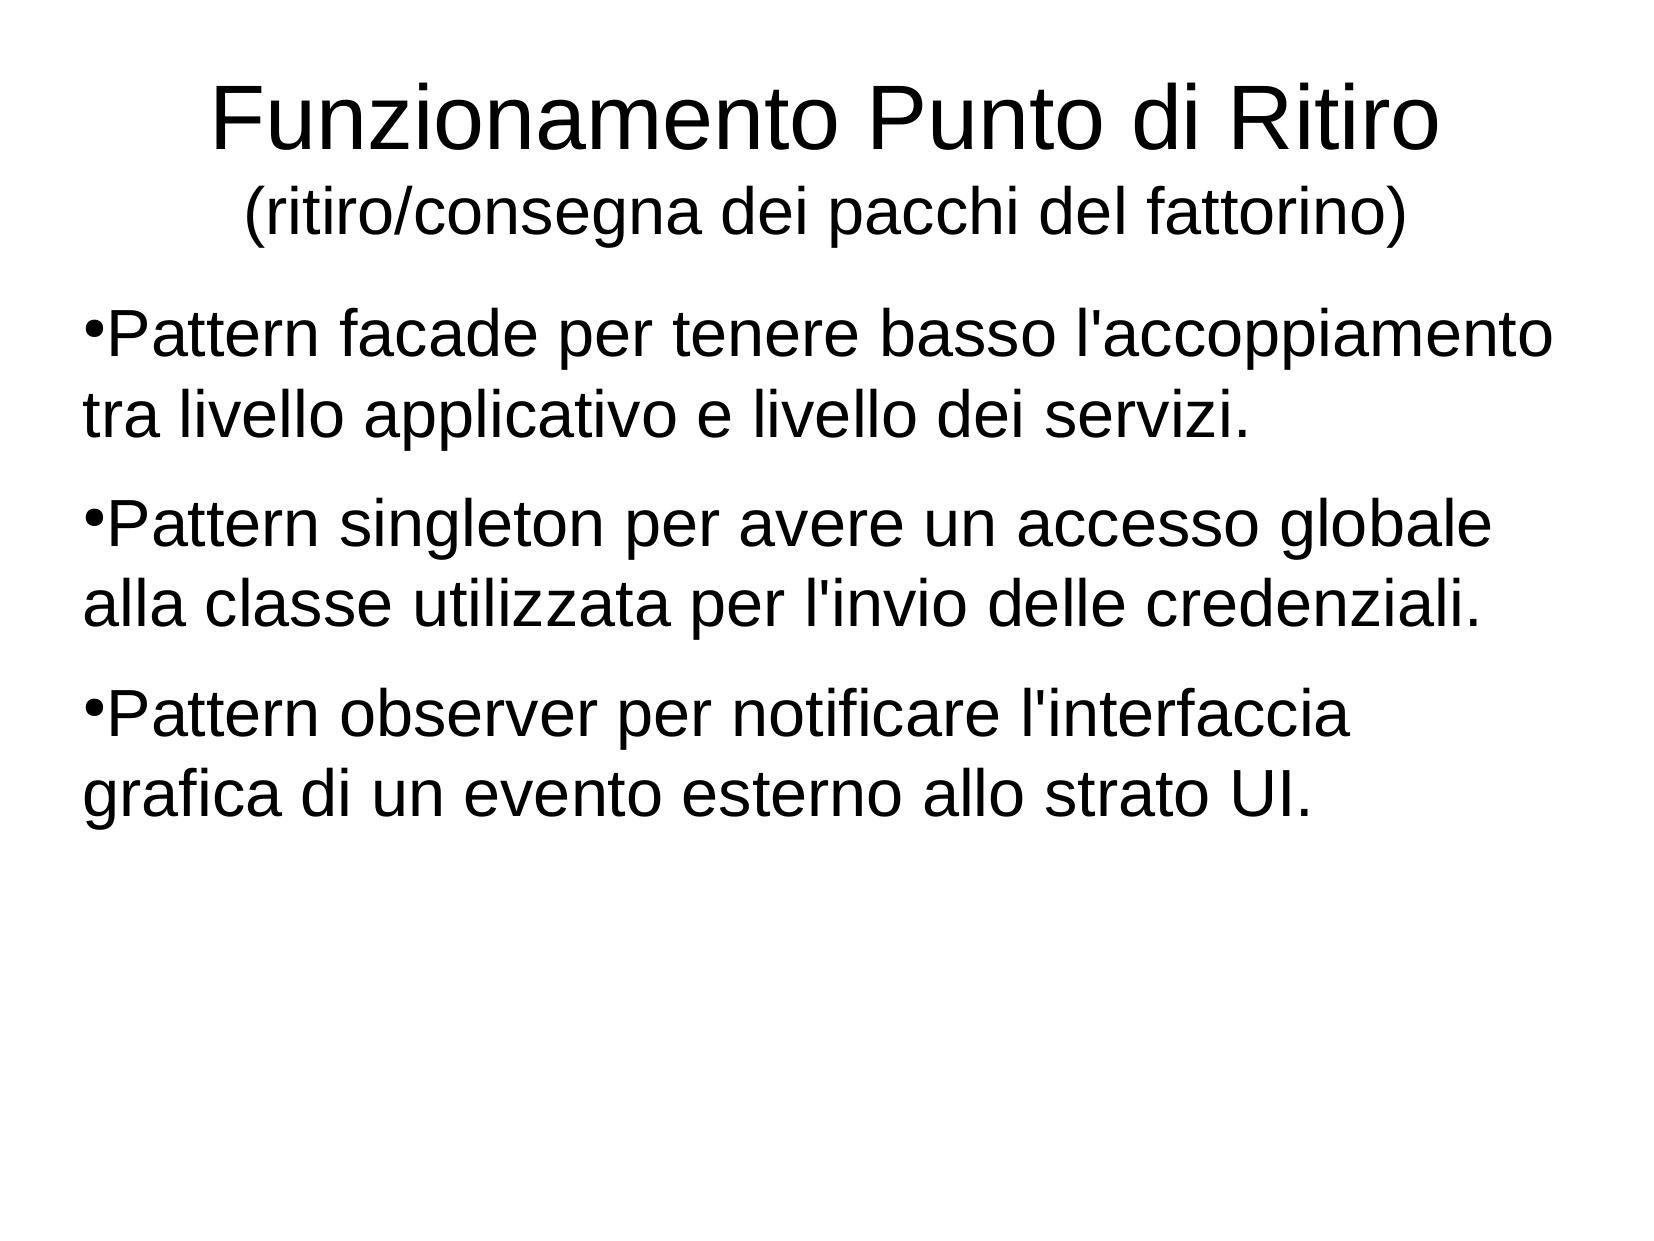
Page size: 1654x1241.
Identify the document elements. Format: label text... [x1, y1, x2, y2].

list Pattern facade per tenere basso l'accoppiamento tra livello applicativo e livello dei servizi. Pattern singleton per avere un accesso globale alla classe utilizzata per l'invio delle credenziali. Pattern observer per notificare l'interfaccia grafica di un evento esterno allo strato UI. [82, 290, 1571, 1010]
title Funzionamento Punto di Ritiro (ritiro/consegna dei pacchi del fattorino) [82, 49, 1571, 257]
